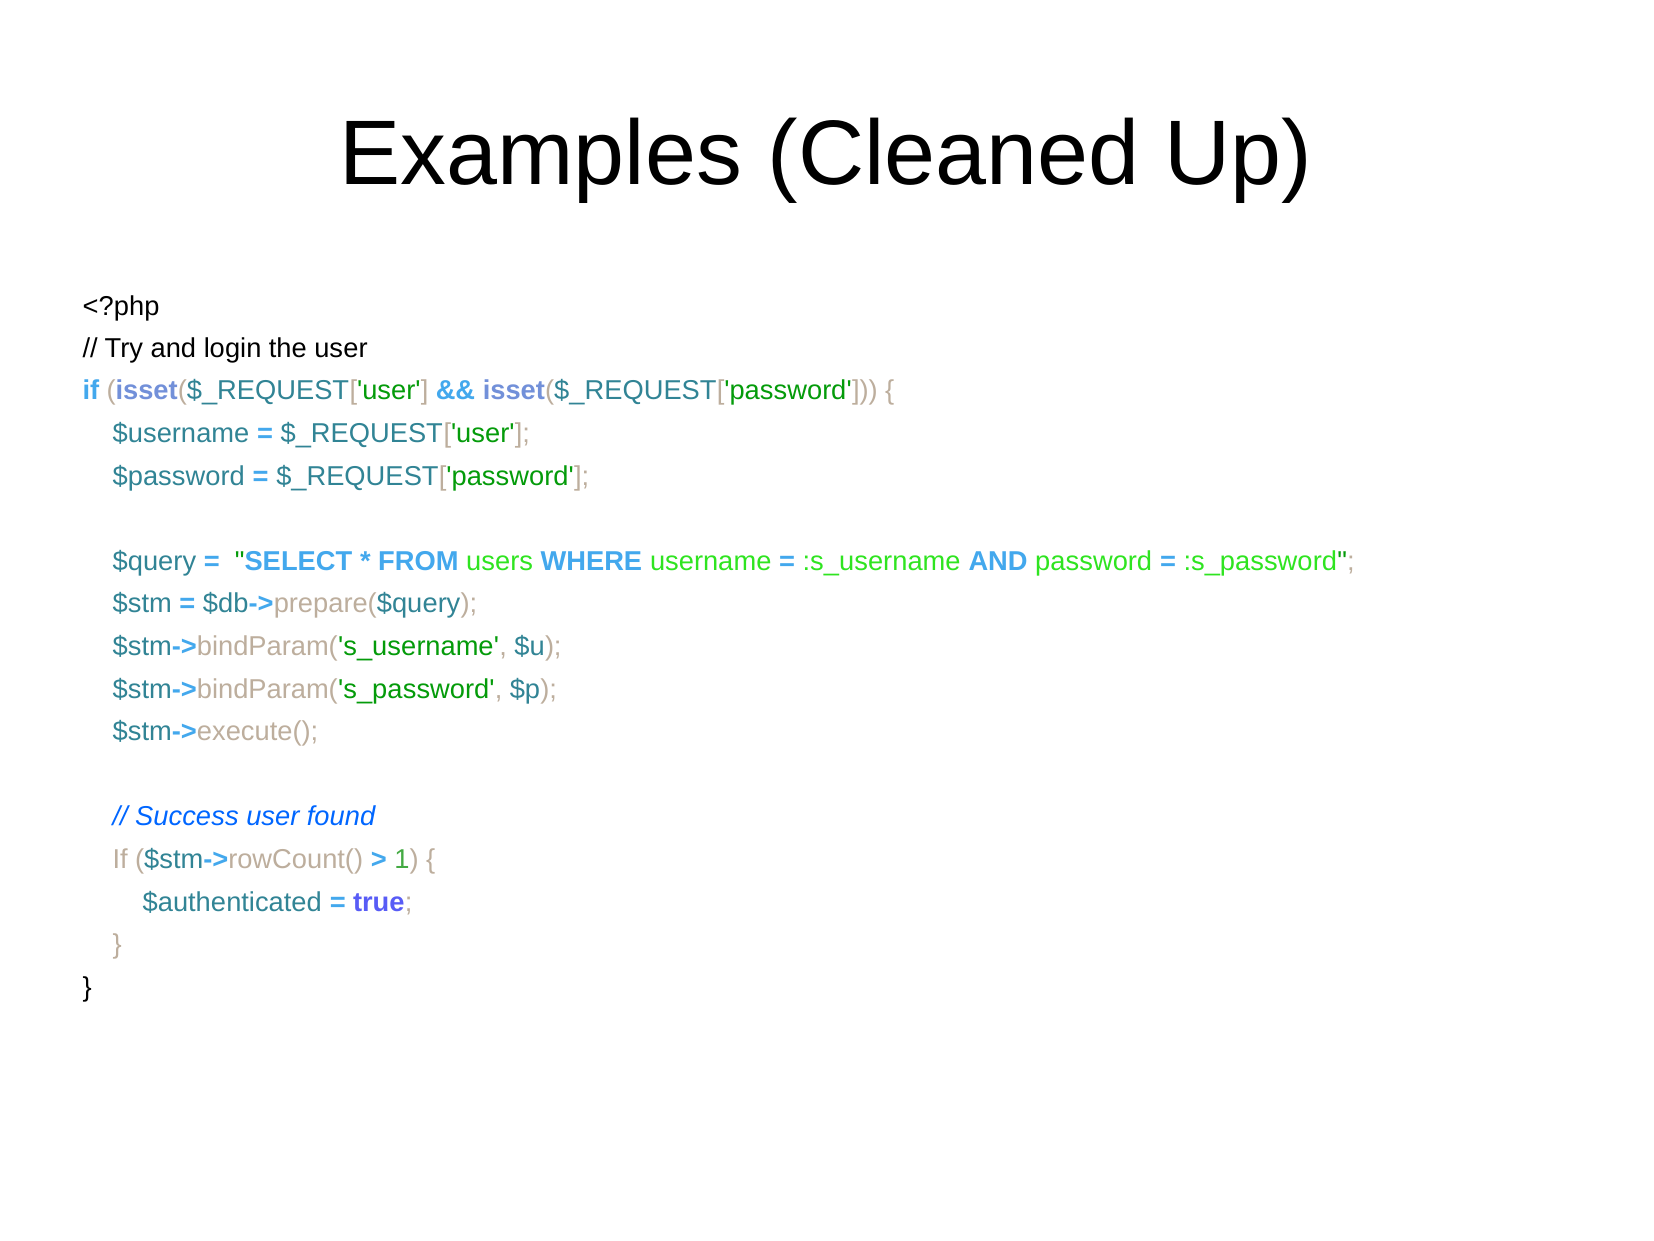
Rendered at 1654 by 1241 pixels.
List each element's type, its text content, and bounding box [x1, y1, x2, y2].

list <?php // Try and login the user if (isset($_REQUEST['user'] && isset($_REQUEST['password'])) { $username = $_REQUEST['user']; $password = $_REQUEST['password']; $query = "SELECT * FROM users WHERE username = :s_username AND password = :s_password"; $stm = $db->prepare($query); $stm->bindParam('s_username', $u); $stm->bindParam('s_password', $p); $stm->execute(); // Success user found If ($stm->rowCount() > 1) { $authenticated = true; } } [82, 290, 1571, 1010]
title Examples (Cleaned Up) [82, 49, 1571, 257]
